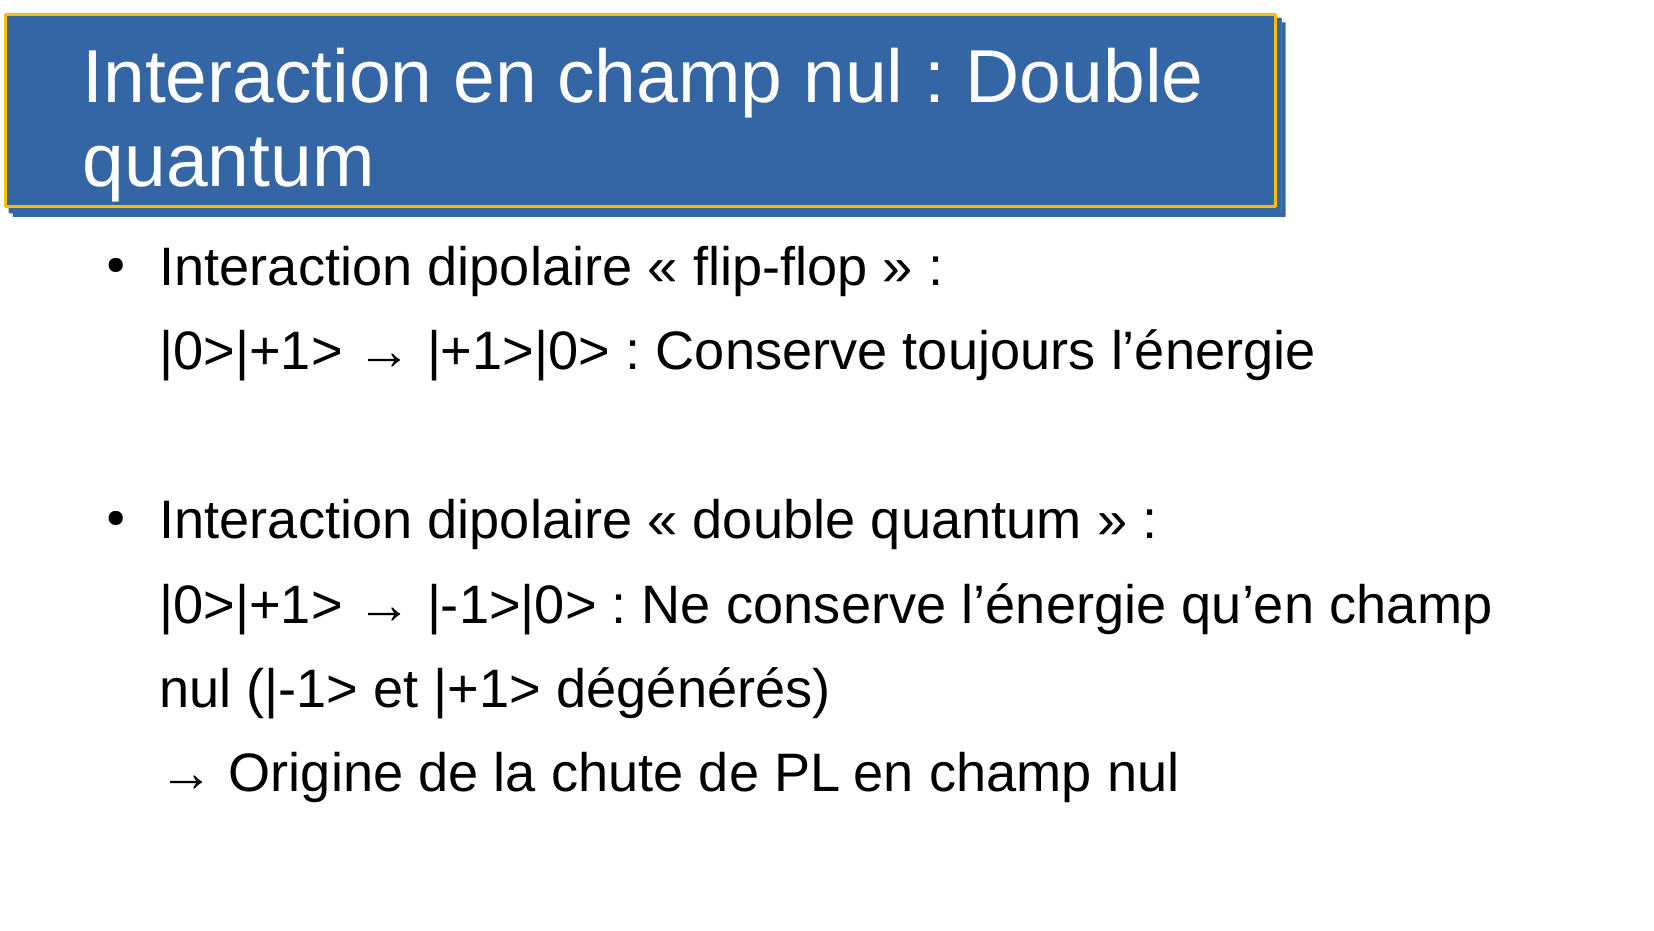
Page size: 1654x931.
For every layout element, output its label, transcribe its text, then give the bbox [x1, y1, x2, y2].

list Interaction dipolaire « flip-flop » : |0>|+1> → |+1>|0> : Conserve toujours l’énergie Interaction dipolaire « double quantum » : |0>|+1> → |-1>|0> : Ne conserve l’énergie qu’en champ nul (|-1> et |+1> dégénérés) → Origine de la chute de PL en champ nul [88, 236, 1565, 798]
title Interaction en champ nul : Double quantum [82, 34, 1235, 203]
